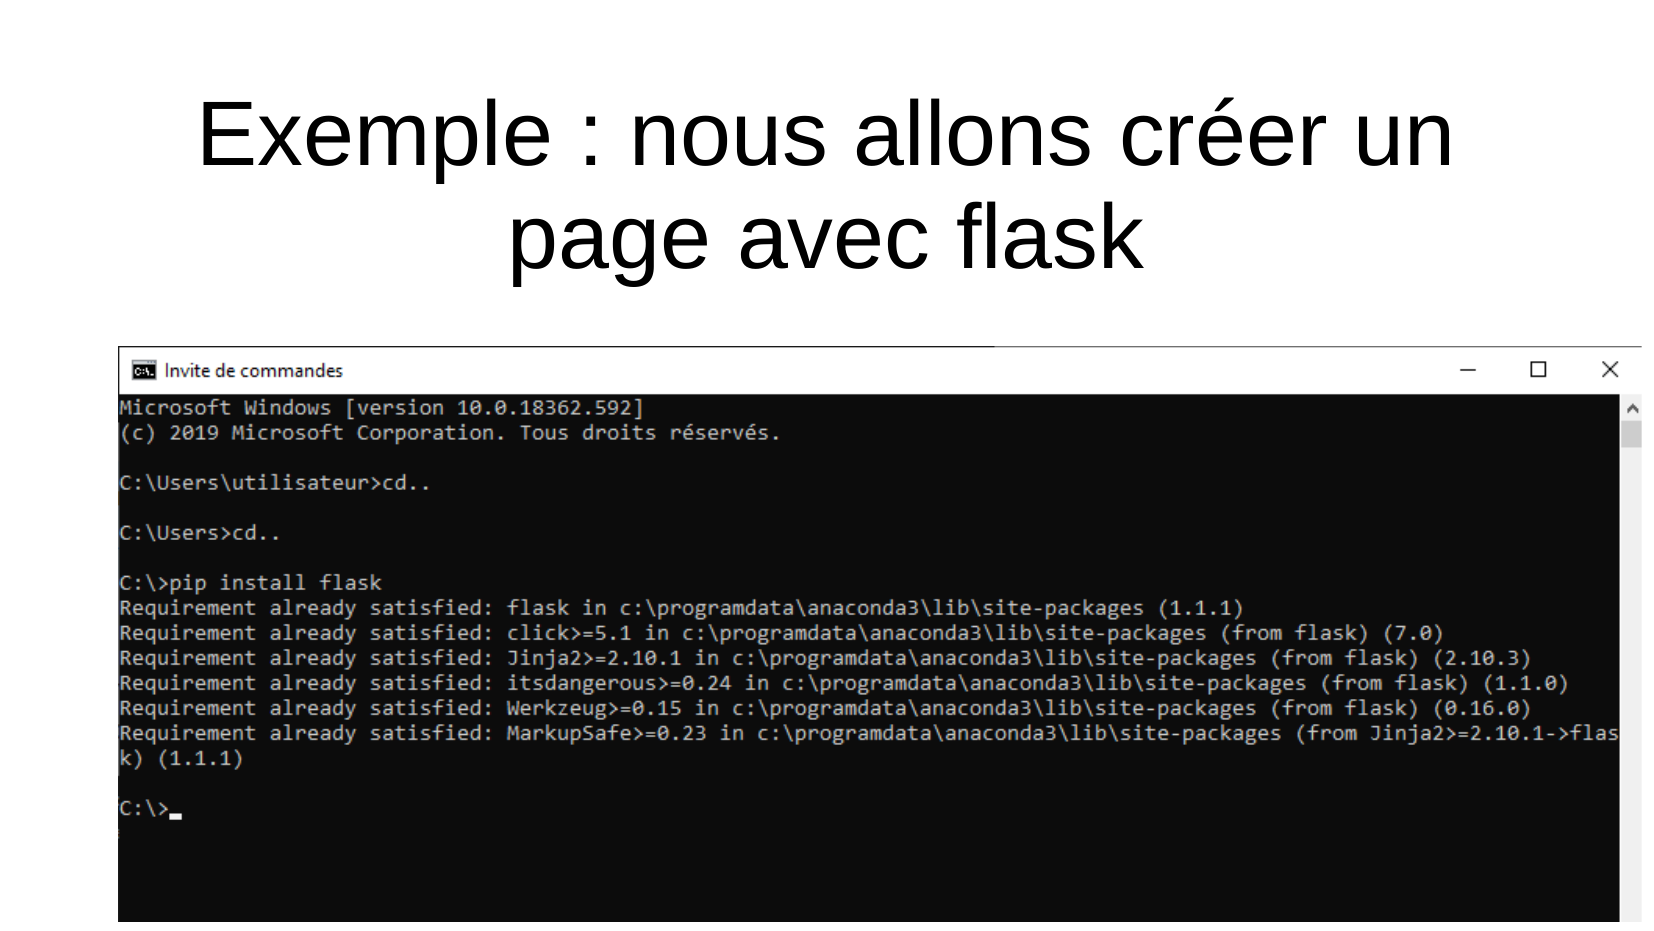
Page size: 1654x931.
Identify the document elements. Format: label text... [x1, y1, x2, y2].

picture [118, 346, 1642, 922]
title Exemple : nous allons créer un page avec flask [82, 82, 1571, 288]
